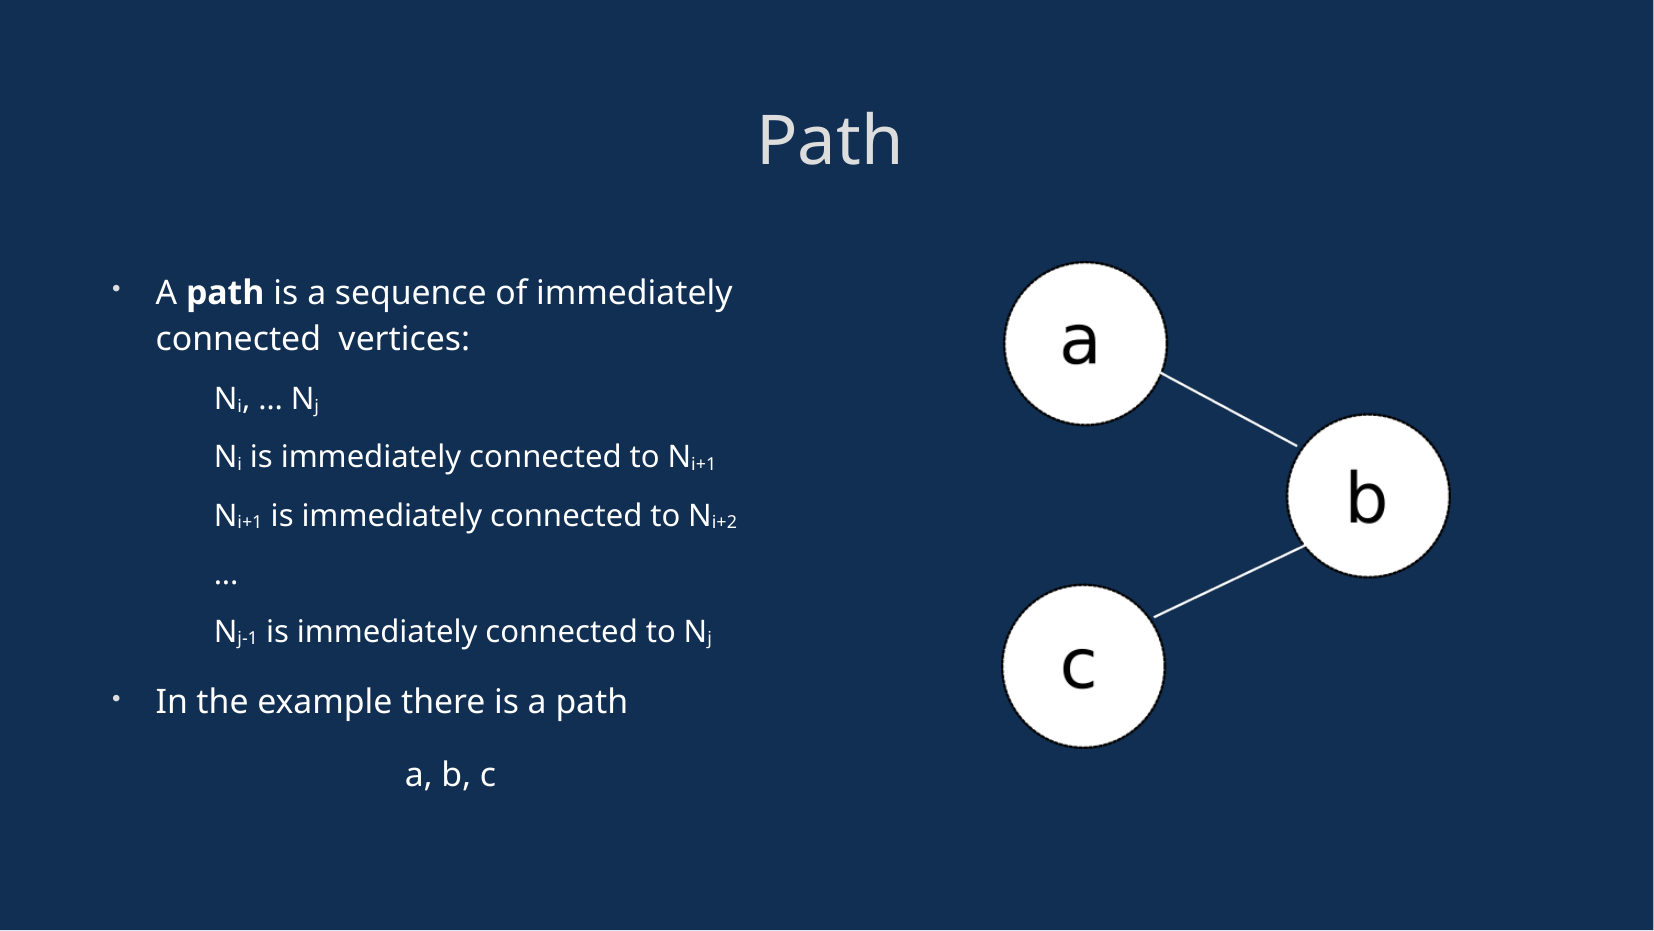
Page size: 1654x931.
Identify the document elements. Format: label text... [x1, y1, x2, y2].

list A path is a sequence of immediately connected vertices: Ni, … Nj Ni is immediately connected to Ni+1 Ni+1 is immediately connected to Ni+2 ... Nj-1 is immediately connected to Nj In the example there is a path a, b, c [97, 268, 813, 806]
picture [1001, 261, 1451, 749]
title Path [97, 56, 1563, 220]
